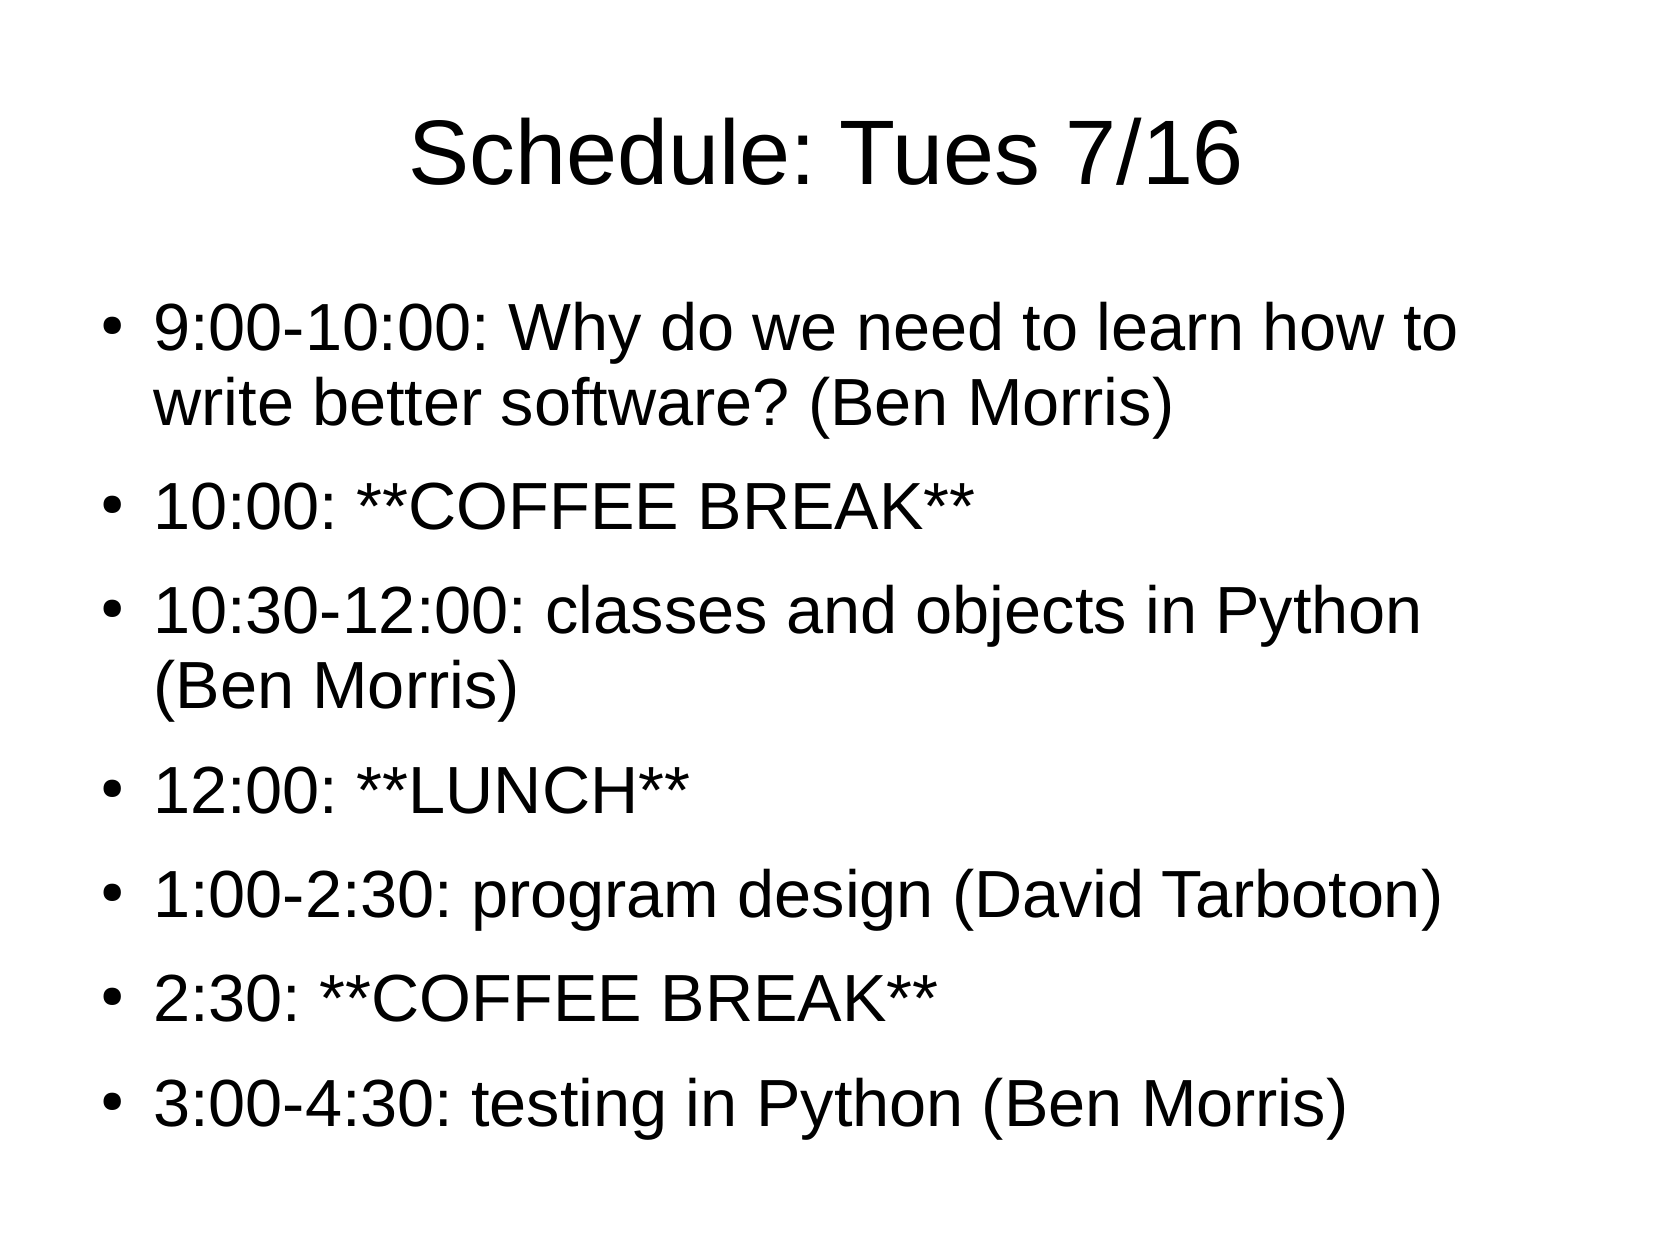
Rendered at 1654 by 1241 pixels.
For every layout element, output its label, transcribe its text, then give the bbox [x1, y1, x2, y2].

list 9:00-10:00: Why do we need to learn how to write better software? (Ben Morris) 10:00: **COFFEE BREAK** 10:30-12:00: classes and objects in Python (Ben Morris) 12:00: **LUNCH** 1:00-2:30: program design (David Tarboton) 2:30: **COFFEE BREAK** 3:00-4:30: testing in Python (Ben Morris) [82, 290, 1571, 1171]
title Schedule: Tues 7/16 [82, 49, 1571, 257]
